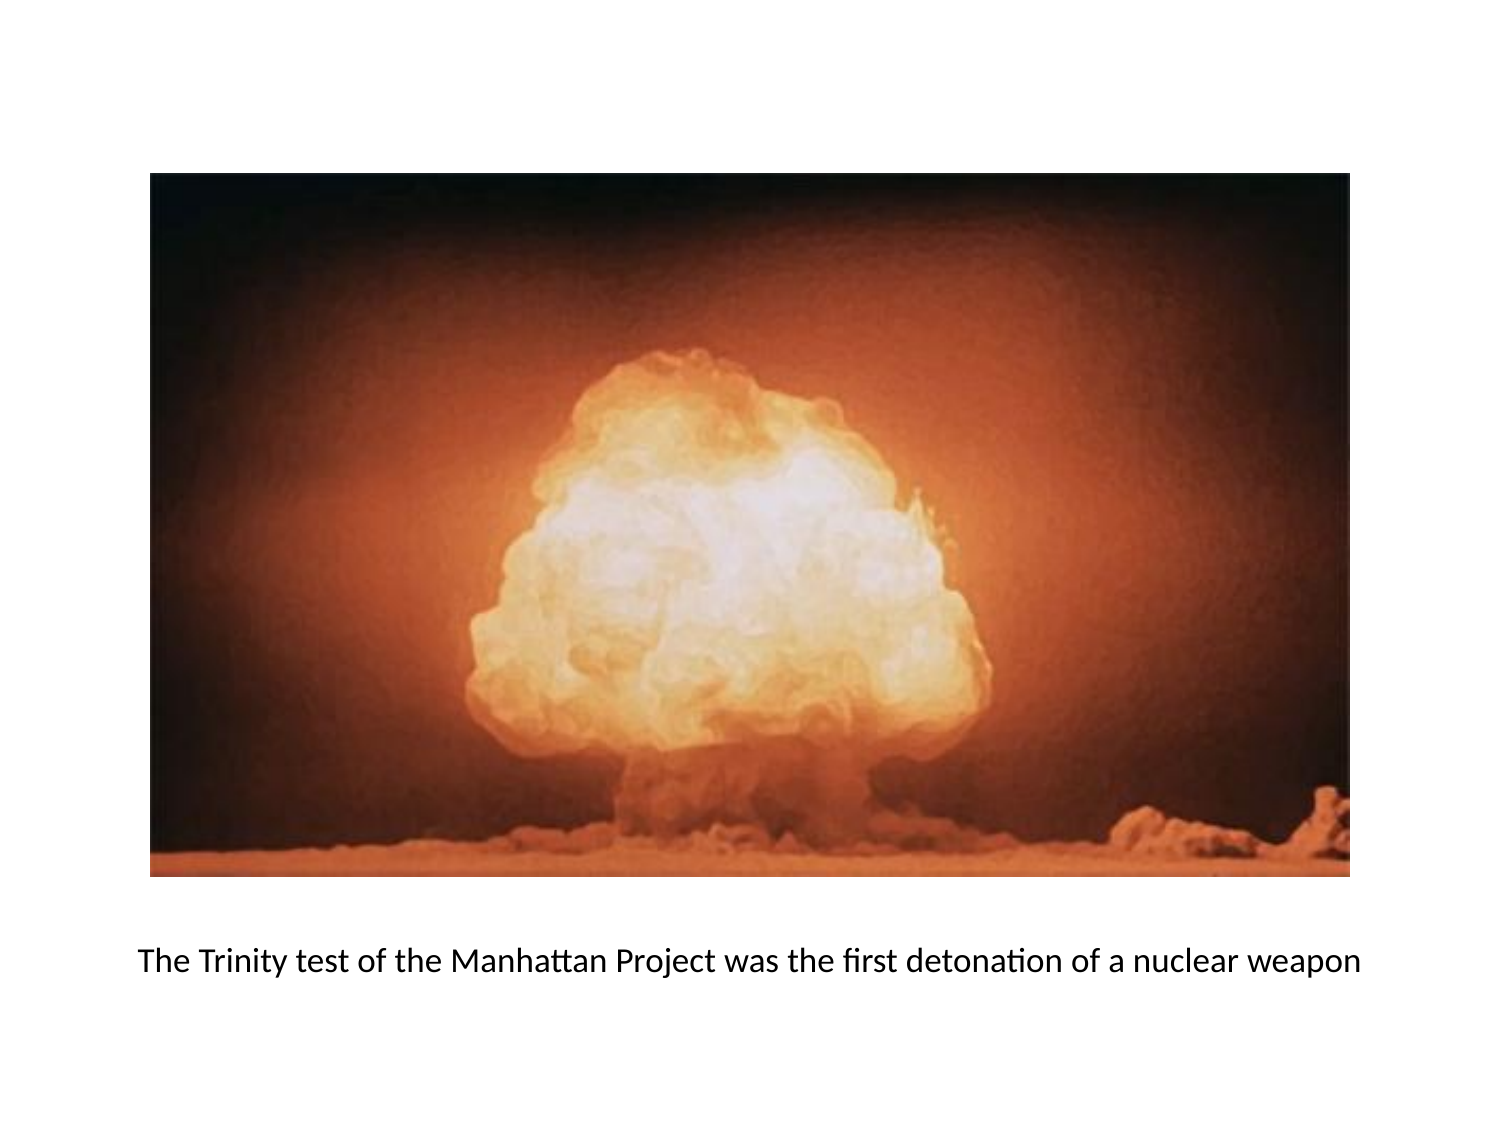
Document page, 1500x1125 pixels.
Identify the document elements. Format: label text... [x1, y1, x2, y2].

text_box The Trinity test of the Manhattan Project was the first detonation of a nuclear weapon [122, 930, 1378, 987]
picture [150, 173, 1350, 877]
